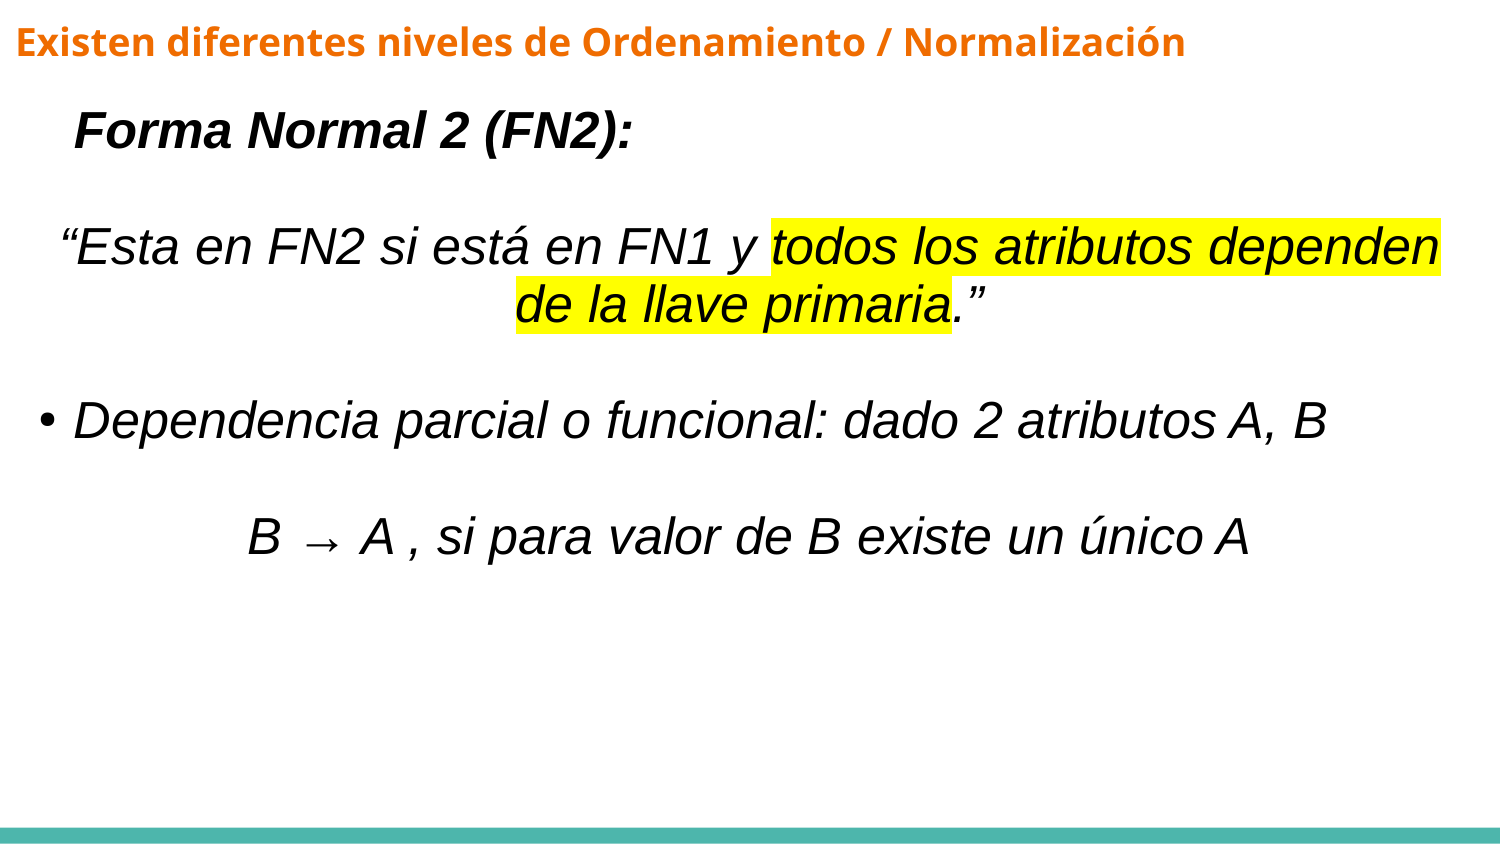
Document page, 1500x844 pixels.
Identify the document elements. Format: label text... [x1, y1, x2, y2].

text_box Forma Normal 2 (FN2): “Esta en FN2 si está en FN1 y todos los atributos dependen de la llave primaria.” Dependencia parcial o funcional: dado 2 atributos A, B B → A , si para valor de B existe un único A [23, 94, 1477, 709]
title Existen diferentes niveles de Ordenamiento / Normalización [0, 0, 1398, 116]
